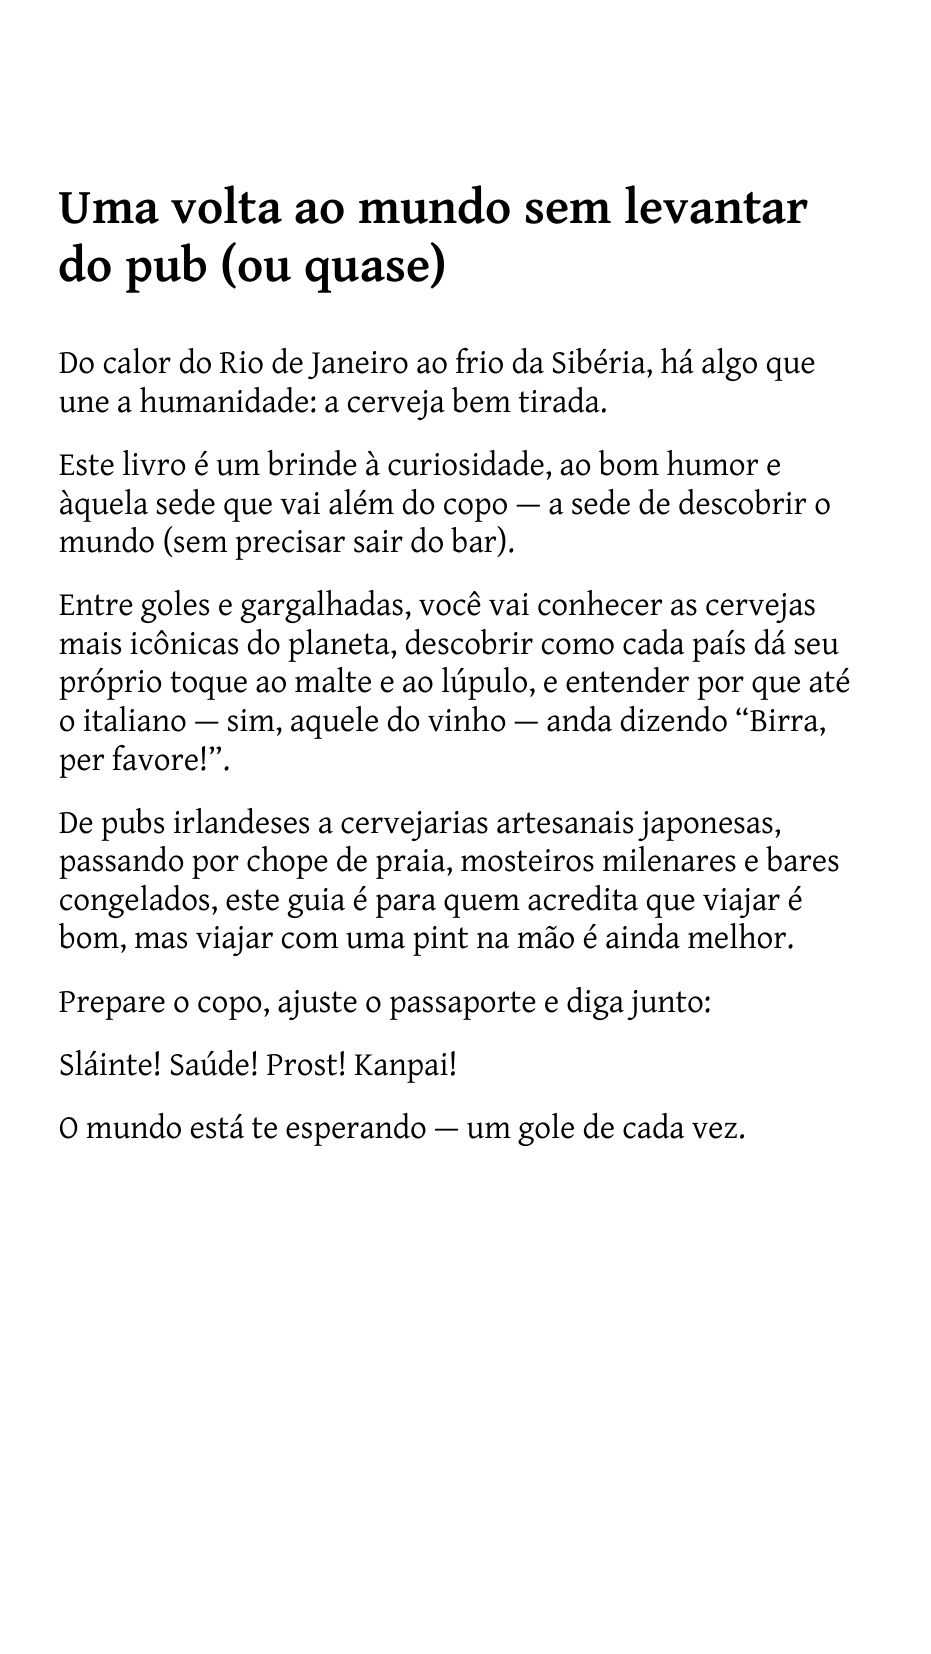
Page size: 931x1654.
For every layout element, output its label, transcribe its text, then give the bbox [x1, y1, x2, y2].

list Do calor do Rio de Janeiro ao frio da Sibéria, há algo que une a humanidade: a cerveja bem tirada. Este livro é um brinde à curiosidade, ao bom humor e àquela sede que vai além do copo — a sede de descobrir o mundo (sem precisar sair do bar). Entre goles e gargalhadas, você vai conhecer as cervejas mais icônicas do planeta, descobrir como cada país dá seu próprio toque ao malte e ao lúpulo, e entender por que até o italiano — sim, aquele do vinho — anda dizendo “Birra, per favore!”. De pubs irlandeses a cervejarias artesanais japonesas, passando por chope de praia, mosteiros milenares e bares congelados, este guia é para quem acredita que viajar é bom, mas viajar com uma pint na mão é ainda melhor. Prepare o copo, ajuste o passaporte e diga junto: Sláinte! Saúde! Prost! Kanpai! O mundo está te esperando — um gole de cada vez. [59, 344, 872, 1595]
title Uma volta ao mundo sem levantar do pub (ou quase) [59, 179, 872, 296]
